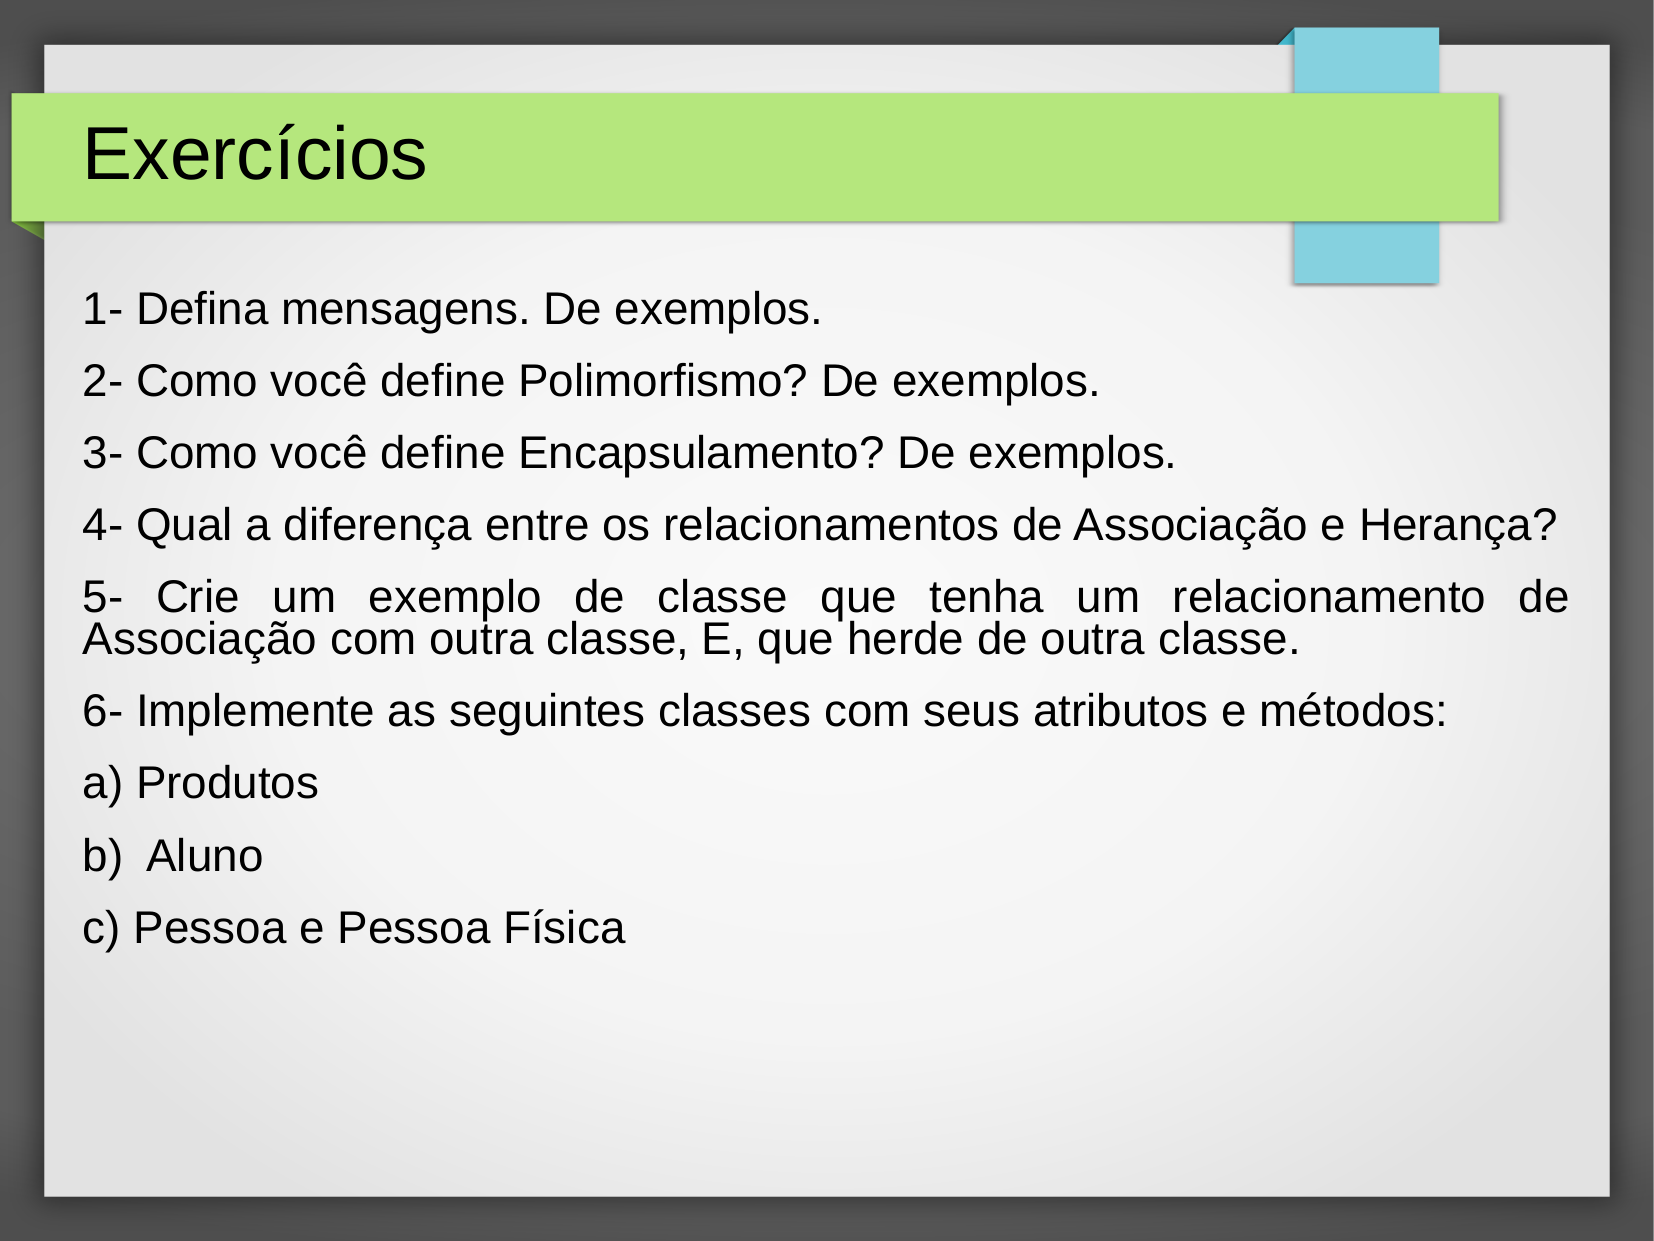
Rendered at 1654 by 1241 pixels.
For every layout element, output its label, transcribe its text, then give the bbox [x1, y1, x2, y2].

picture [0, 0, 1654, 1241]
title Exercícios [82, 94, 1264, 213]
list 1- Defina mensagens. De exemplos. 2- Como você define Polimorfismo? De exemplos. 3- Como você define Encapsulamento? De exemplos. 4- Qual a diferença entre os relacionamentos de Associação e Herança? 5- Crie um exemplo de classe que tenha um relacionamento de Associação com outra classe, E, que herde de outra classe. 6- Implemente as seguintes classes com seus atributos e métodos: a) Produtos b) Aluno c) Pessoa e Pessoa Física [82, 290, 1571, 1010]
